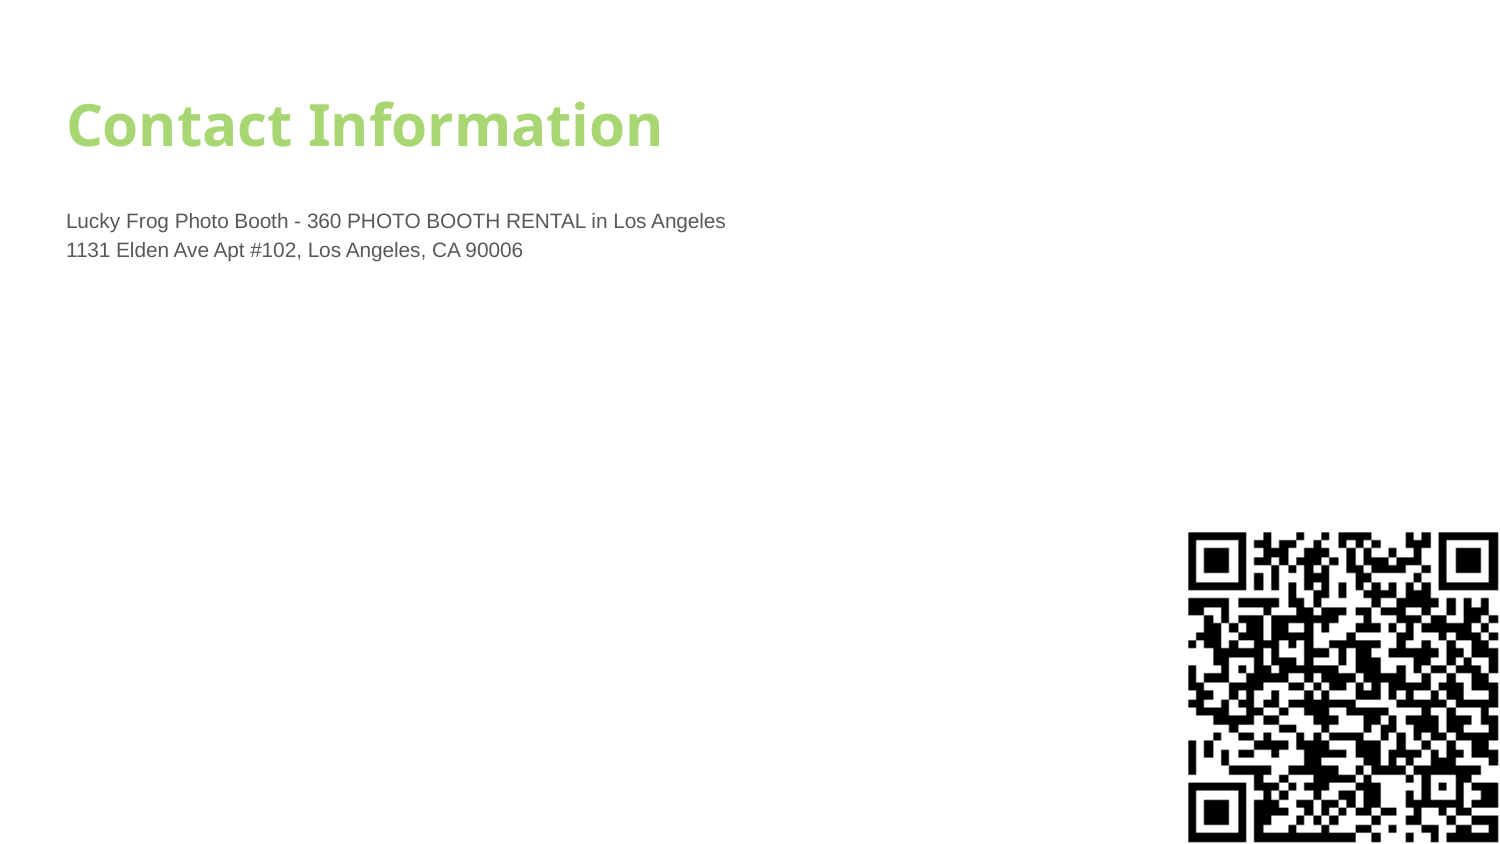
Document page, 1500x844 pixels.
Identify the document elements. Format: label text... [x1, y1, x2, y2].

picture [1187, 531, 1500, 844]
title Contact Information [51, 72, 1449, 167]
list Lucky Frog Photo Booth - 360 PHOTO BOOTH RENTAL in Los Angeles 1131 Elden Ave Apt #102, Los Angeles, CA 90006 [51, 189, 1449, 750]
